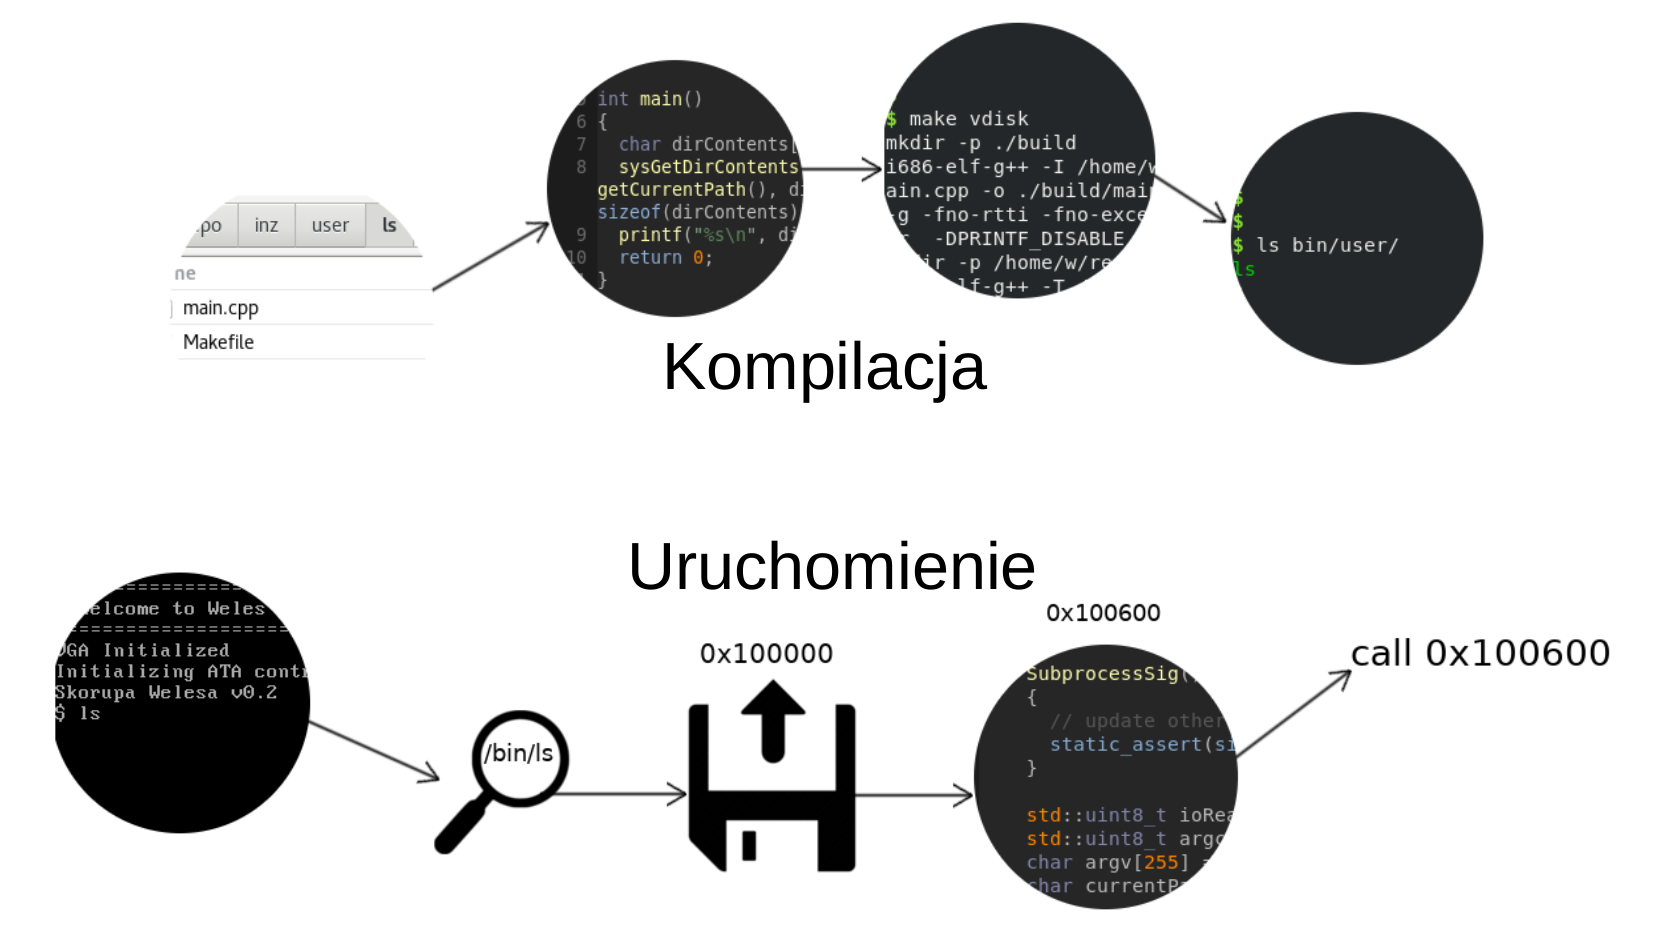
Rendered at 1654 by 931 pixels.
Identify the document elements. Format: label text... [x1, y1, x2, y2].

picture [45, 557, 1621, 916]
picture [150, 7, 1530, 406]
text_box Uruchomienie [600, 525, 1066, 608]
text_box Kompilacja [645, 327, 1006, 406]
